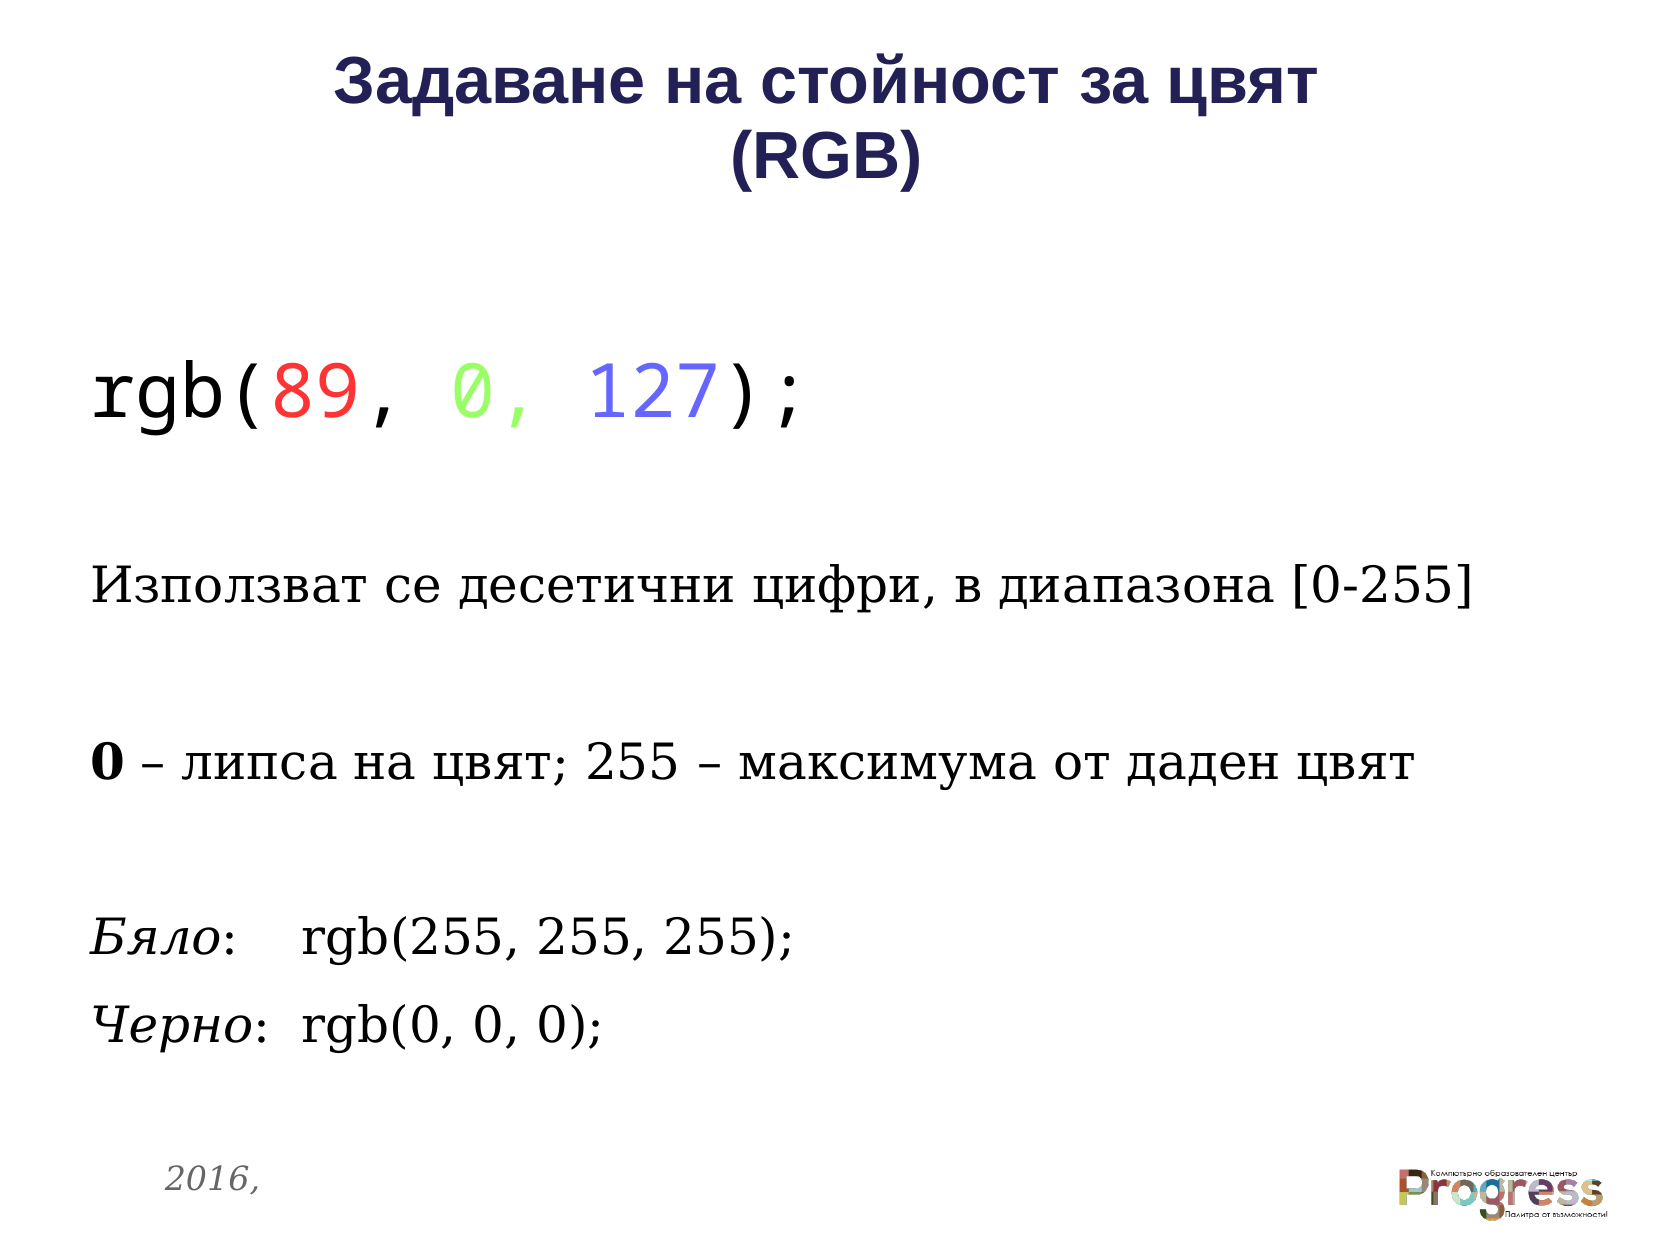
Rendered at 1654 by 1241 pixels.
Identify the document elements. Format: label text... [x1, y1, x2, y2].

picture [1399, 1168, 1613, 1221]
list rgb(89, 0, 127); Използват се десетични цифри, в диапазона [0-255] 0 – липса на цвят; 255 – максимума от даден цвят Бяло: rgb(255, 255, 255); Черно: rgb(0, 0, 0); [90, 249, 1531, 1135]
text_box 2016, Ива Е. Попова [150, 1152, 586, 1201]
title Задаване на стойност за цвят (RGB) [82, 42, 1571, 193]
